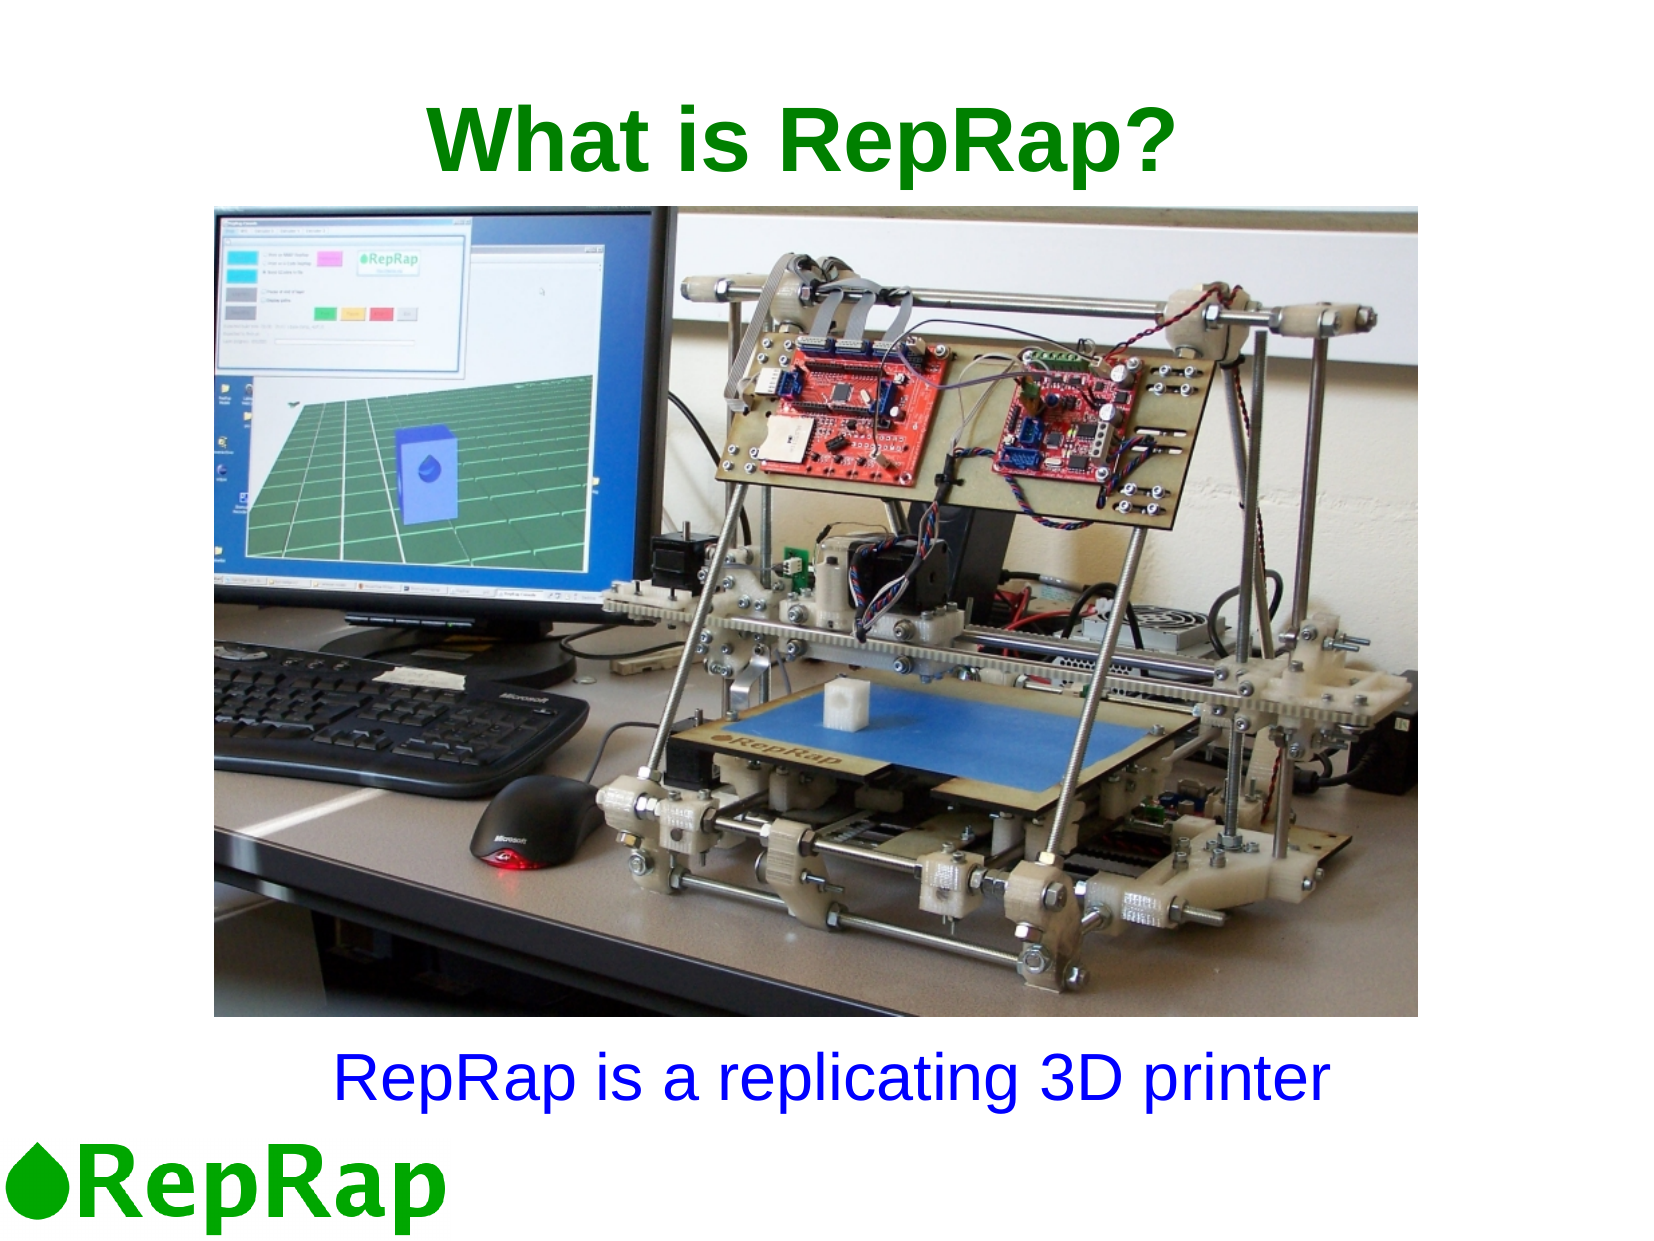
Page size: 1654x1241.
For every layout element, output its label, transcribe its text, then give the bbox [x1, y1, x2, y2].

title What is RepRap? [59, 43, 1548, 237]
picture [0, 1138, 451, 1241]
picture [214, 206, 1418, 1017]
subtitle RepRap is a replicating 3D printer [206, 974, 1459, 1182]
